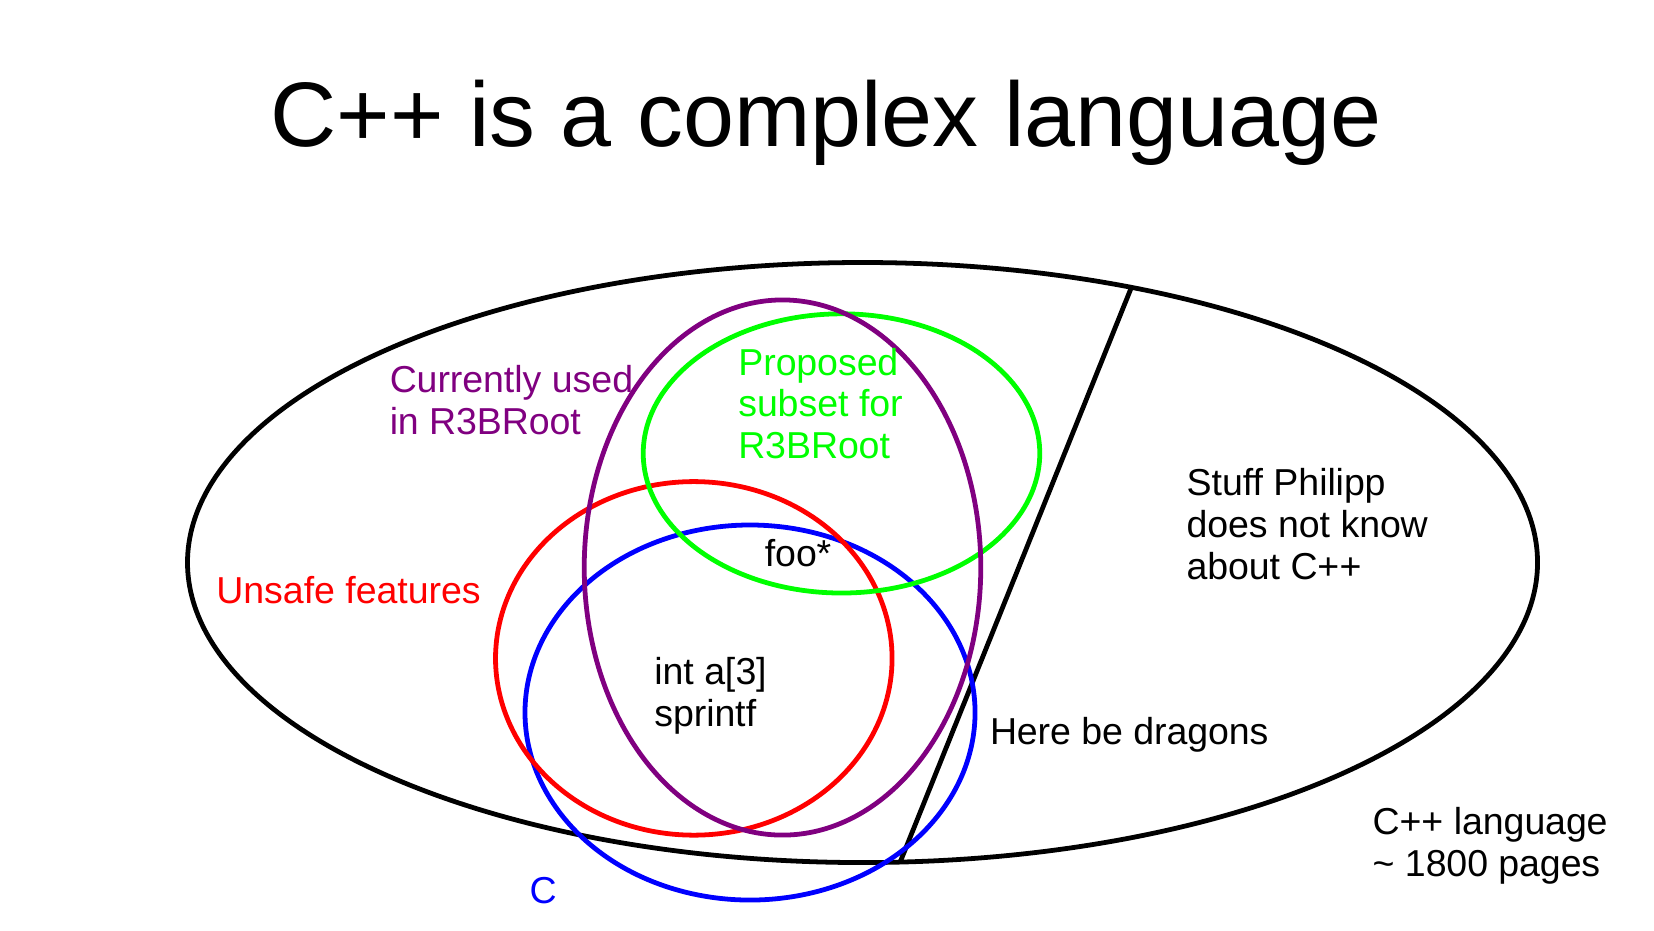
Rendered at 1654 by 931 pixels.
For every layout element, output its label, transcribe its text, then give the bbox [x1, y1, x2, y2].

text_box C [514, 862, 572, 920]
text_box Unsafe features [201, 562, 496, 620]
text_box int a[3] sprintf [639, 601, 782, 743]
text_box foo* [750, 525, 847, 582]
title C++ is a complex language [82, 37, 1571, 193]
text_box Here be dragons [975, 703, 1284, 761]
text_box C++ language ~ 1800 pages [1357, 793, 1623, 893]
text_box Currently used in R3BRoot [375, 351, 665, 451]
text_box Stuff Philipp does not know about C++ [1171, 453, 1485, 595]
text_box Proposed subset for R3BRoot [723, 333, 1014, 475]
